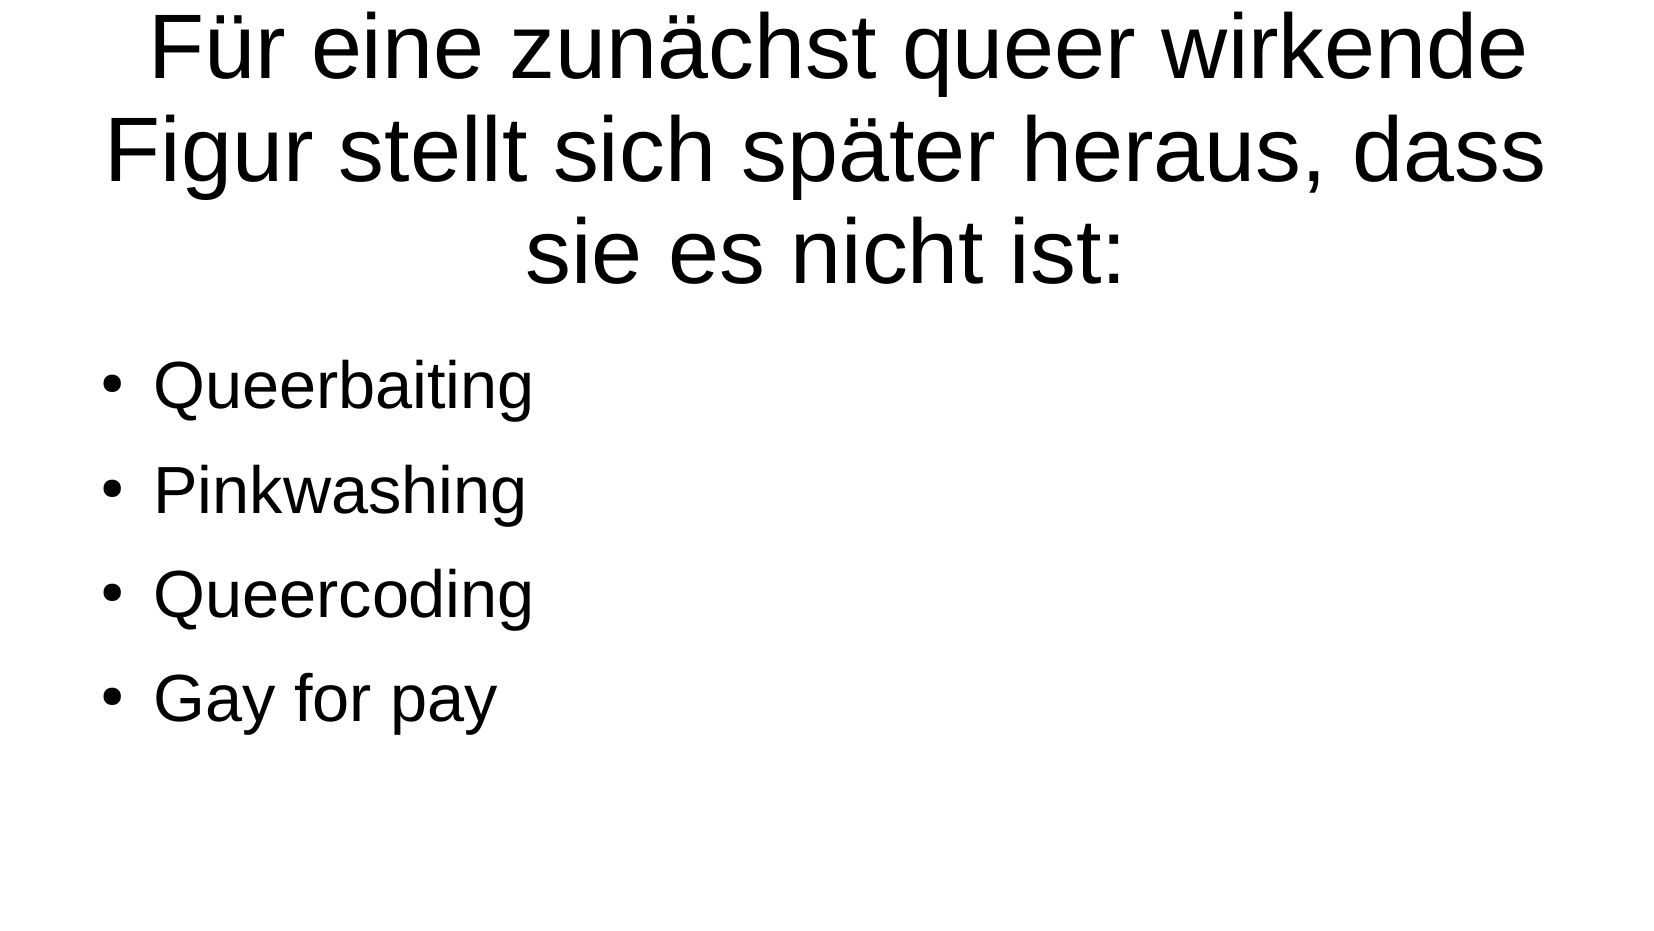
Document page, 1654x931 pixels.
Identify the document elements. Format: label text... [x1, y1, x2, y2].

list Queerbaiting Pinkwashing Queercoding Gay for pay [82, 348, 1571, 888]
title Für eine zunächst queer wirkende Figur stellt sich später heraus, dass sie es nicht ist: [82, 0, 1571, 304]
